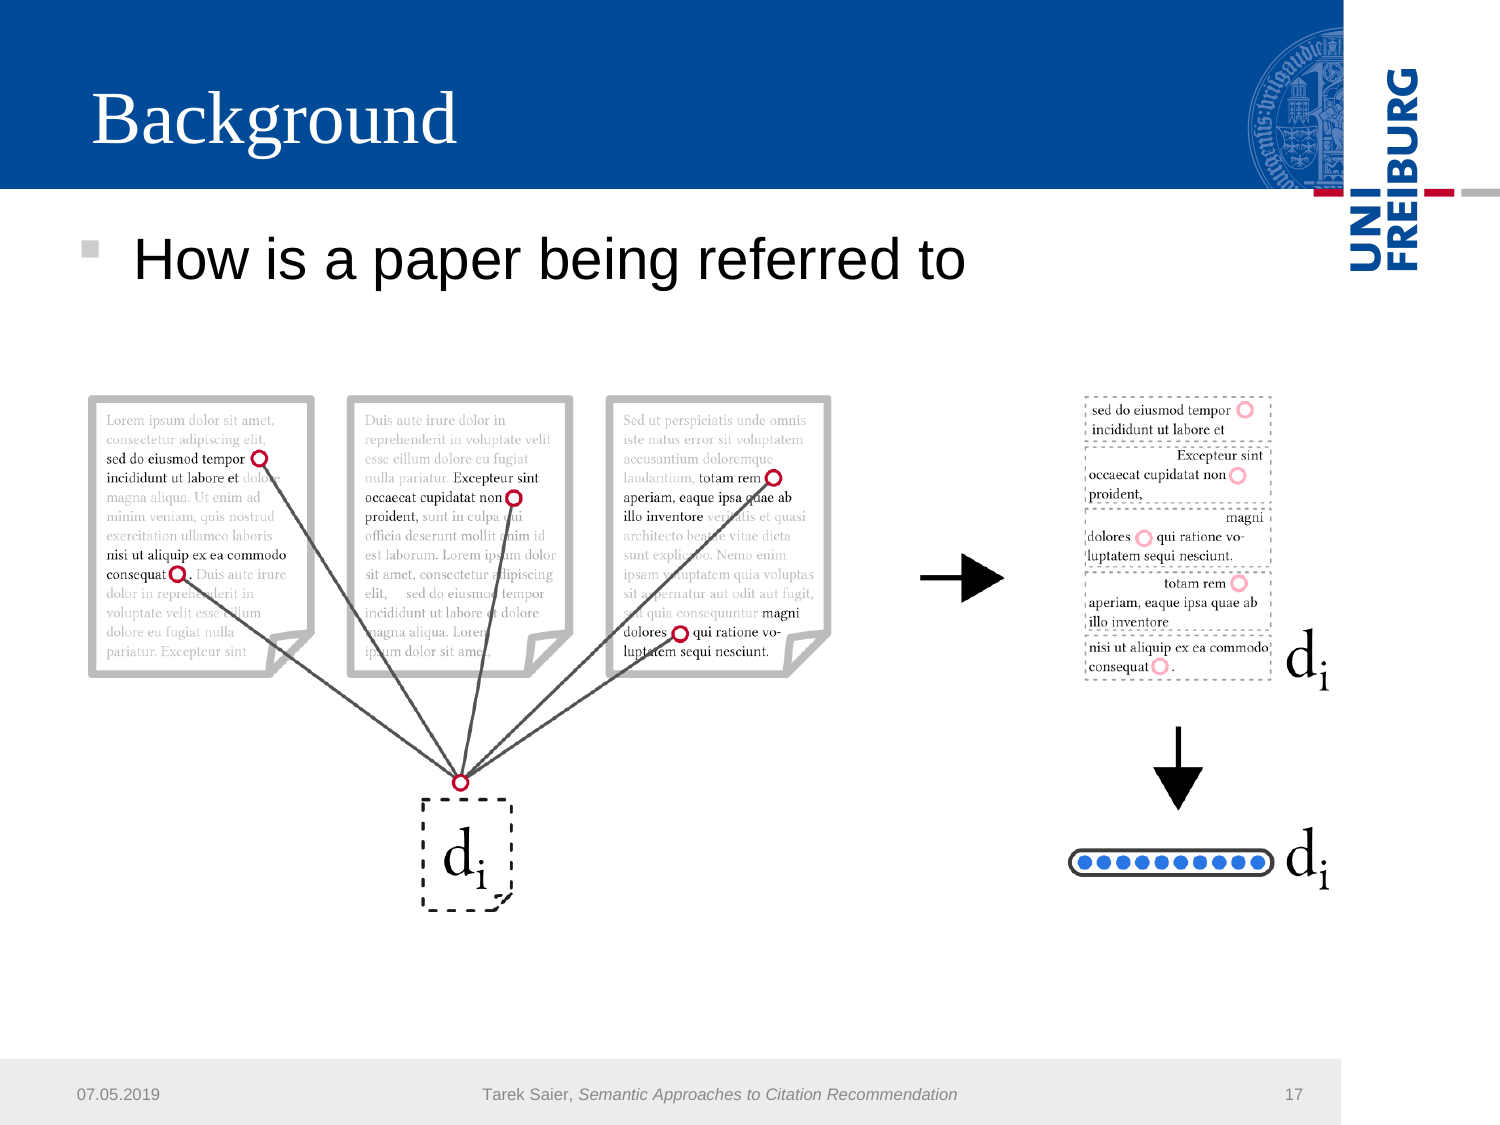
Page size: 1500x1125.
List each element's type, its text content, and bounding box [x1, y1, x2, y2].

title Background [76, 49, 1235, 178]
list How is a paper being referred to [76, 221, 1341, 1010]
picture [0, 0, 1500, 271]
